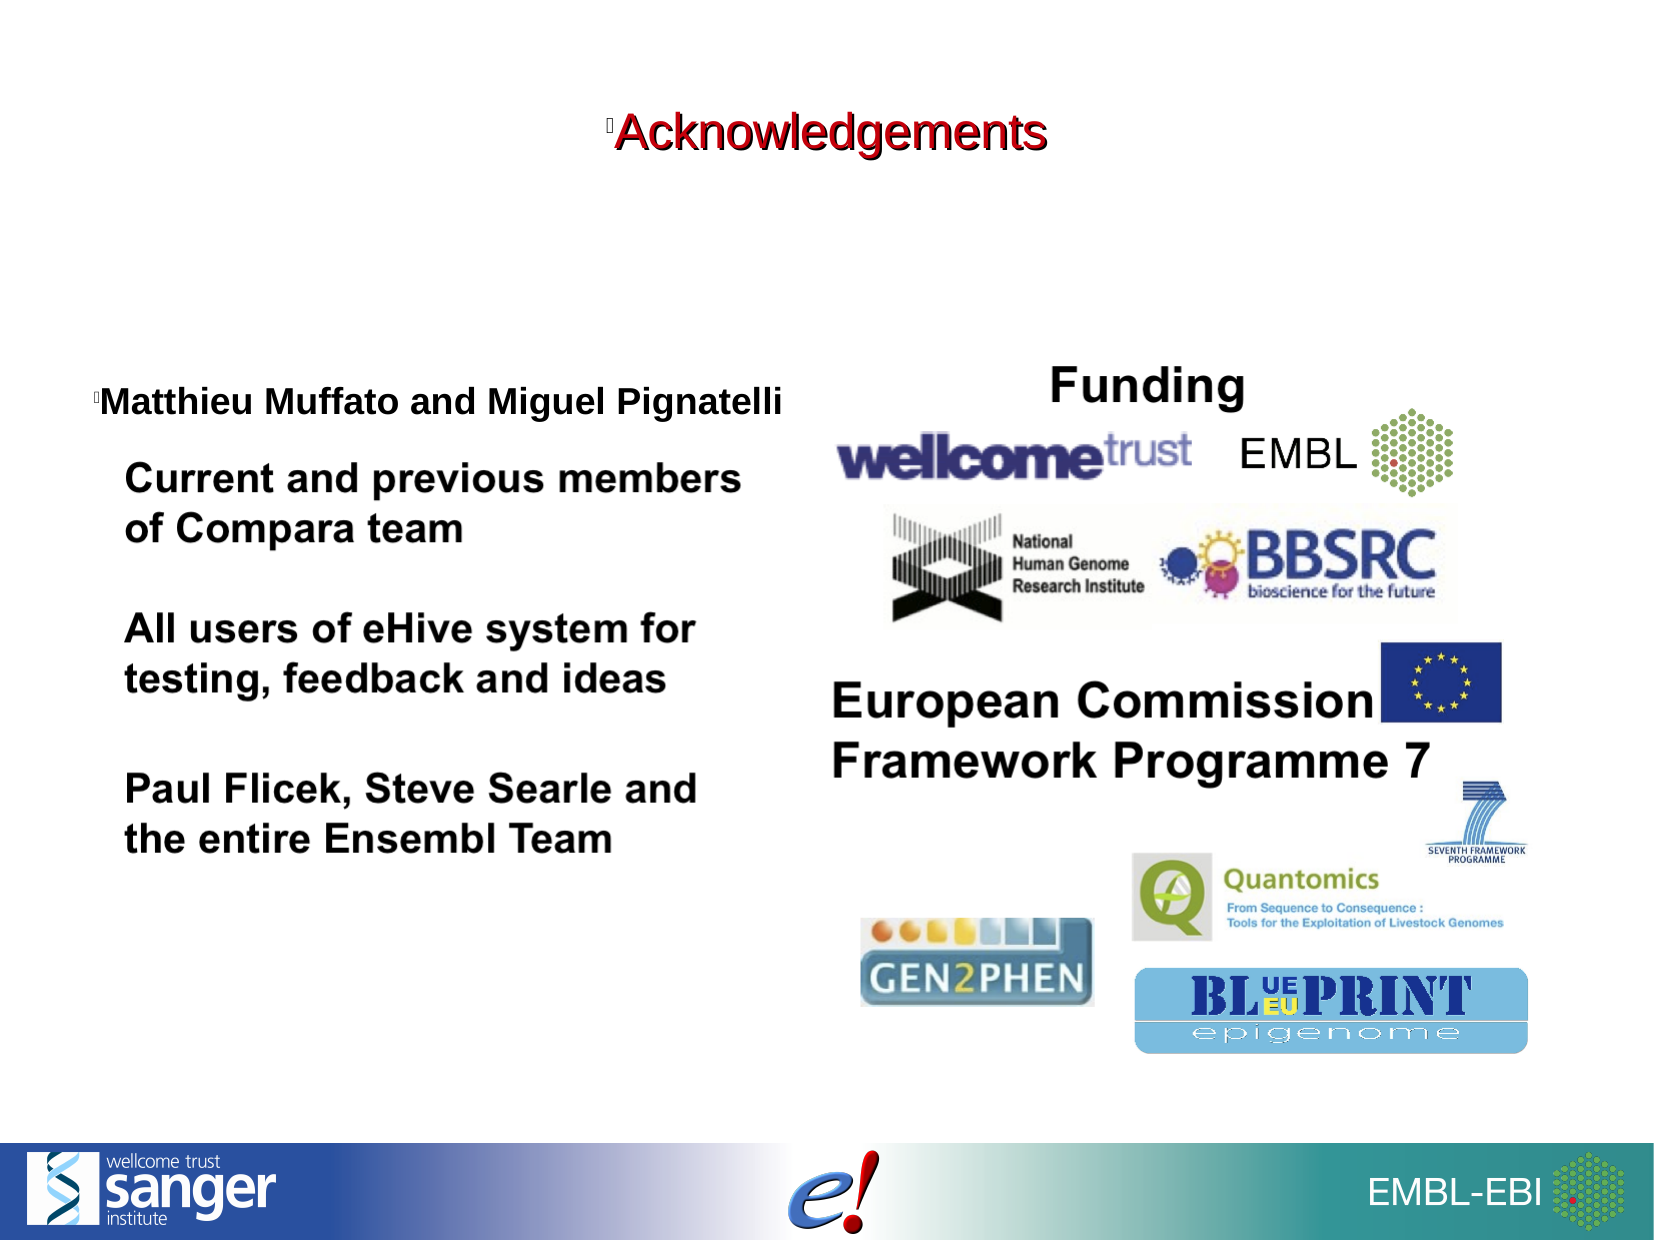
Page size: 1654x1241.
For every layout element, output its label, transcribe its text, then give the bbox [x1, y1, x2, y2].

picture [0, 1143, 1654, 1240]
text_box Matthieu Muffato and Miguel Pignatelli [93, 376, 891, 466]
picture [112, 354, 1536, 1063]
text_box Acknowledgements [82, 49, 1571, 207]
